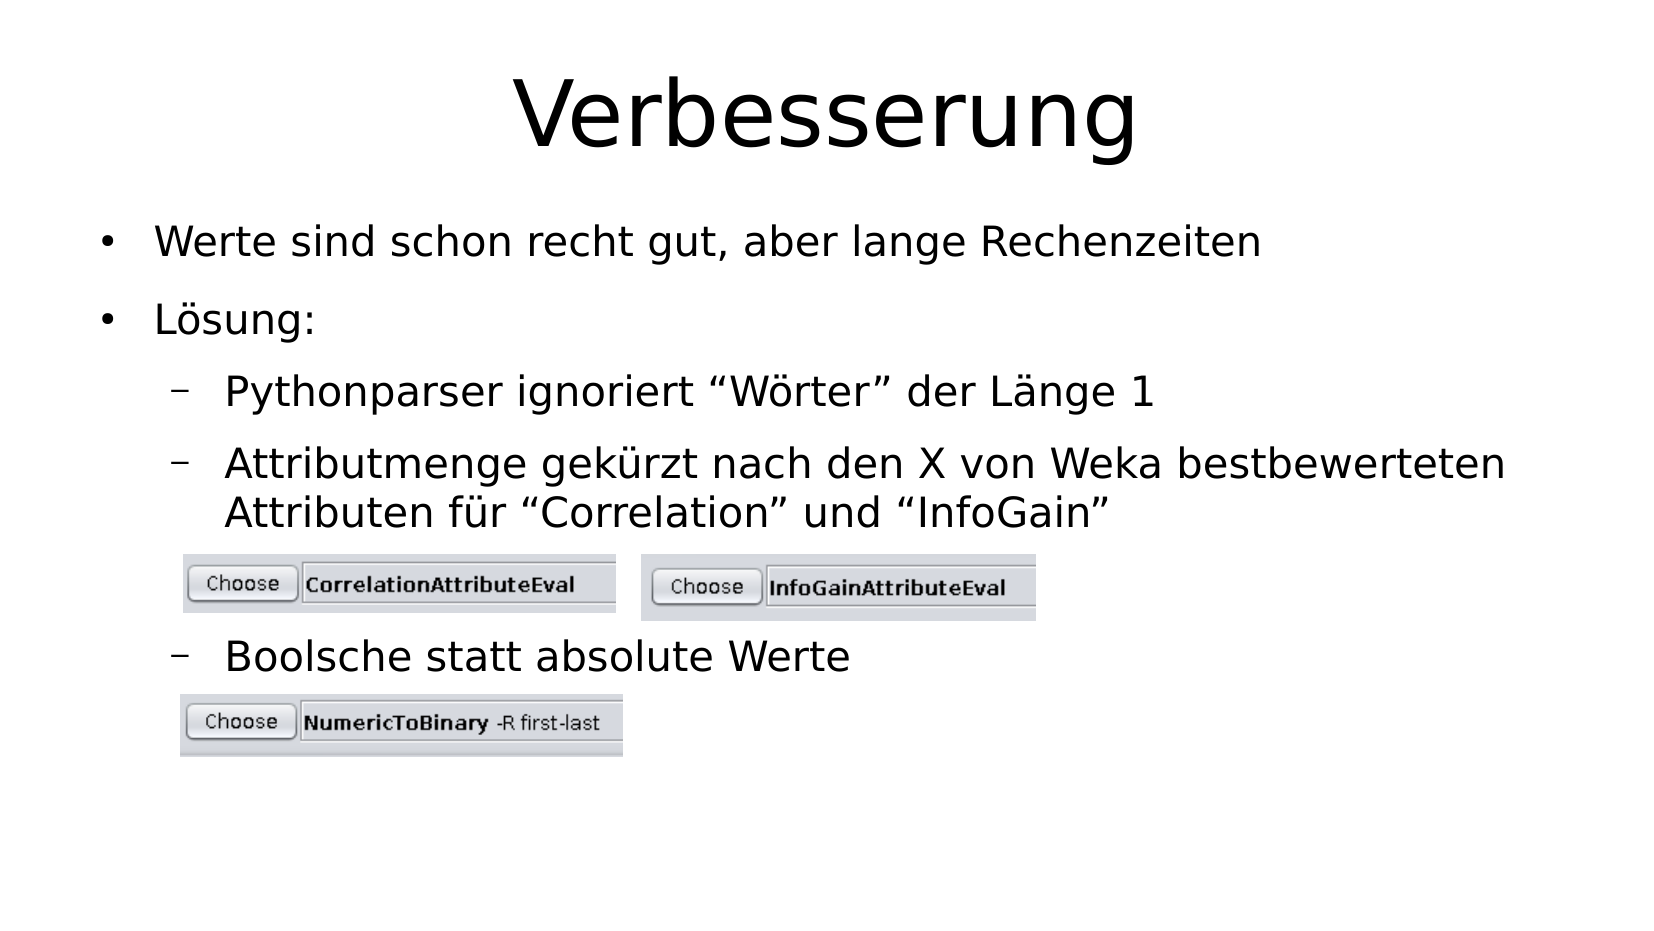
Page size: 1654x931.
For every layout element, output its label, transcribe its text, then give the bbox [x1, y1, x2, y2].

title Verbesserung [82, 37, 1571, 193]
list Werte sind schon recht gut, aber lange Rechenzeiten Lösung: Pythonparser ignoriert “Wörter” der Länge 1 Attributmenge gekürzt nach den X von Weka bestbewerteten Attributen für “Correlation” und “InfoGain” Boolsche statt absolute Werte [82, 217, 1571, 758]
picture [183, 554, 616, 613]
picture [641, 554, 1036, 621]
picture [180, 694, 623, 758]
